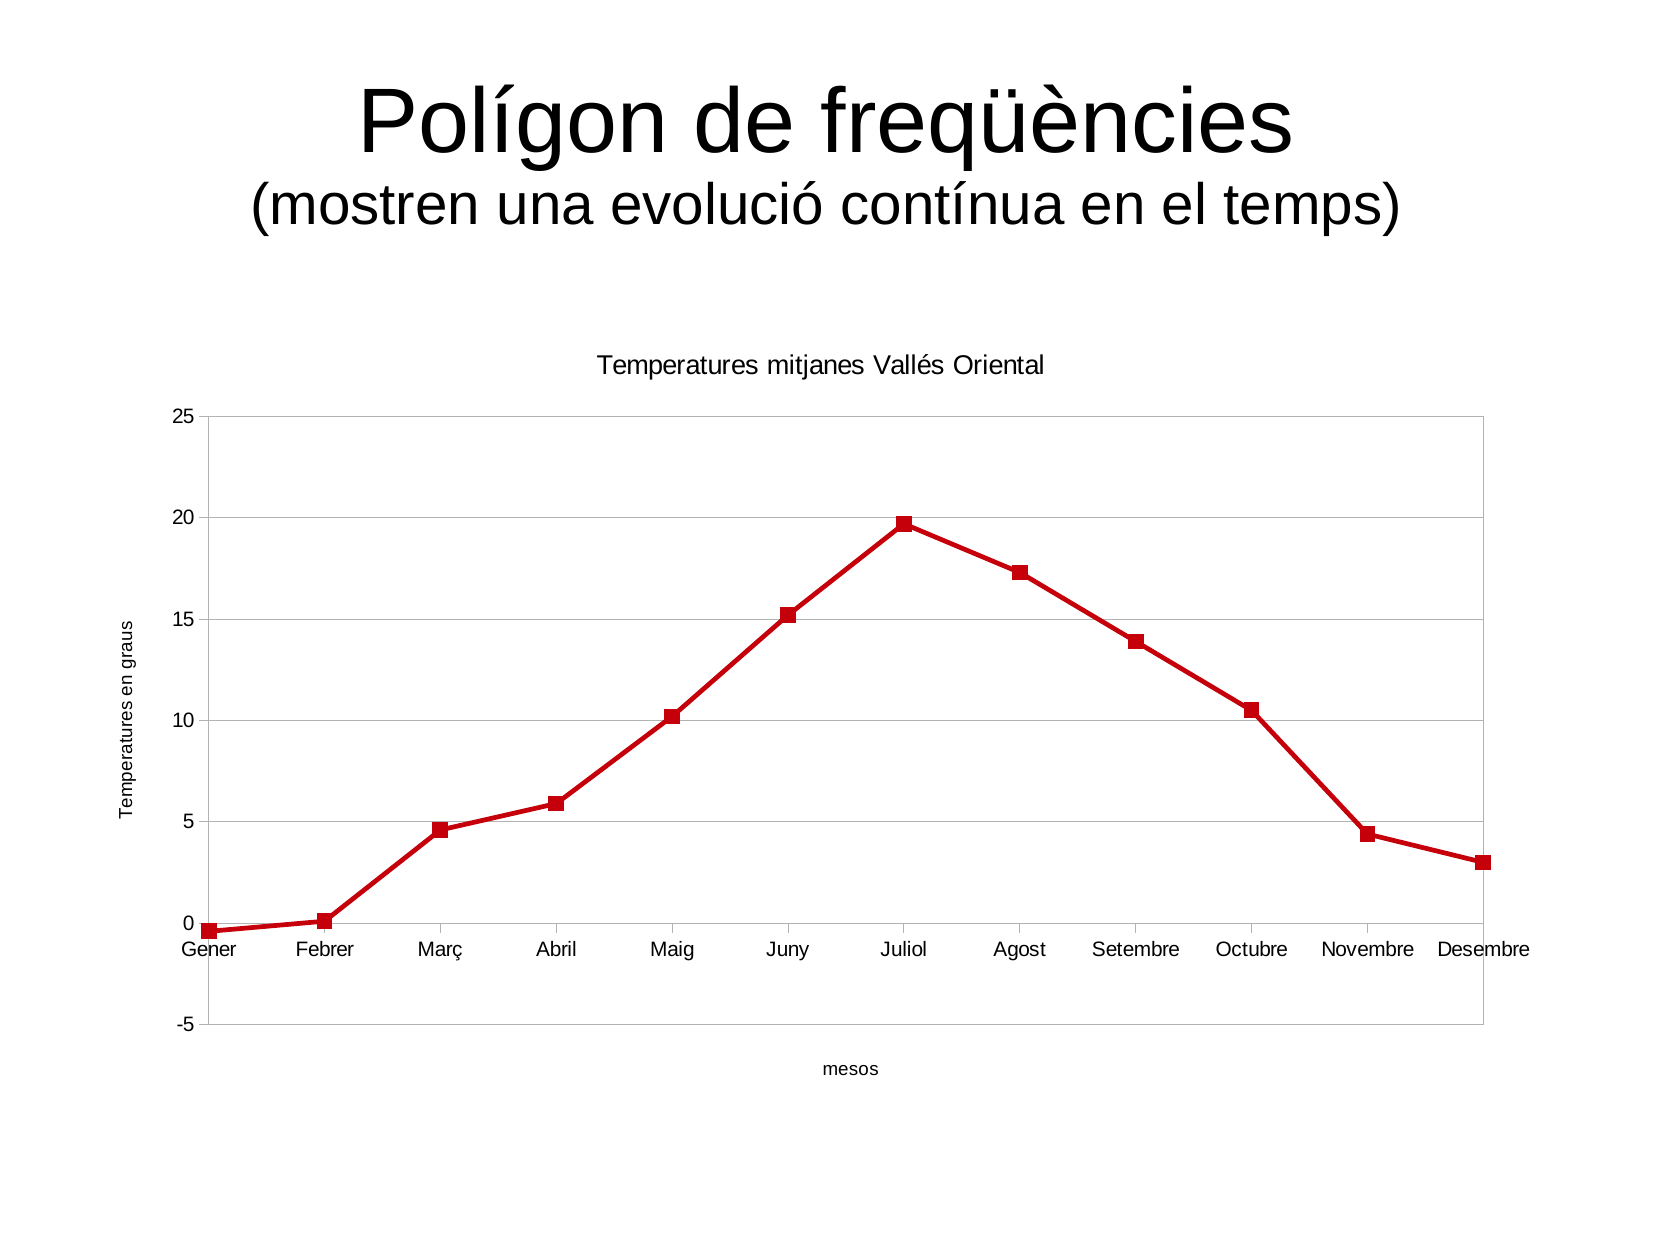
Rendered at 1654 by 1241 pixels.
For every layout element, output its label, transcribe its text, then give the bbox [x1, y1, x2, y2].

chart [82, 318, 1560, 1111]
title Polígon de freqüències (mostren una evolució contínua en el temps) [82, 49, 1571, 257]
